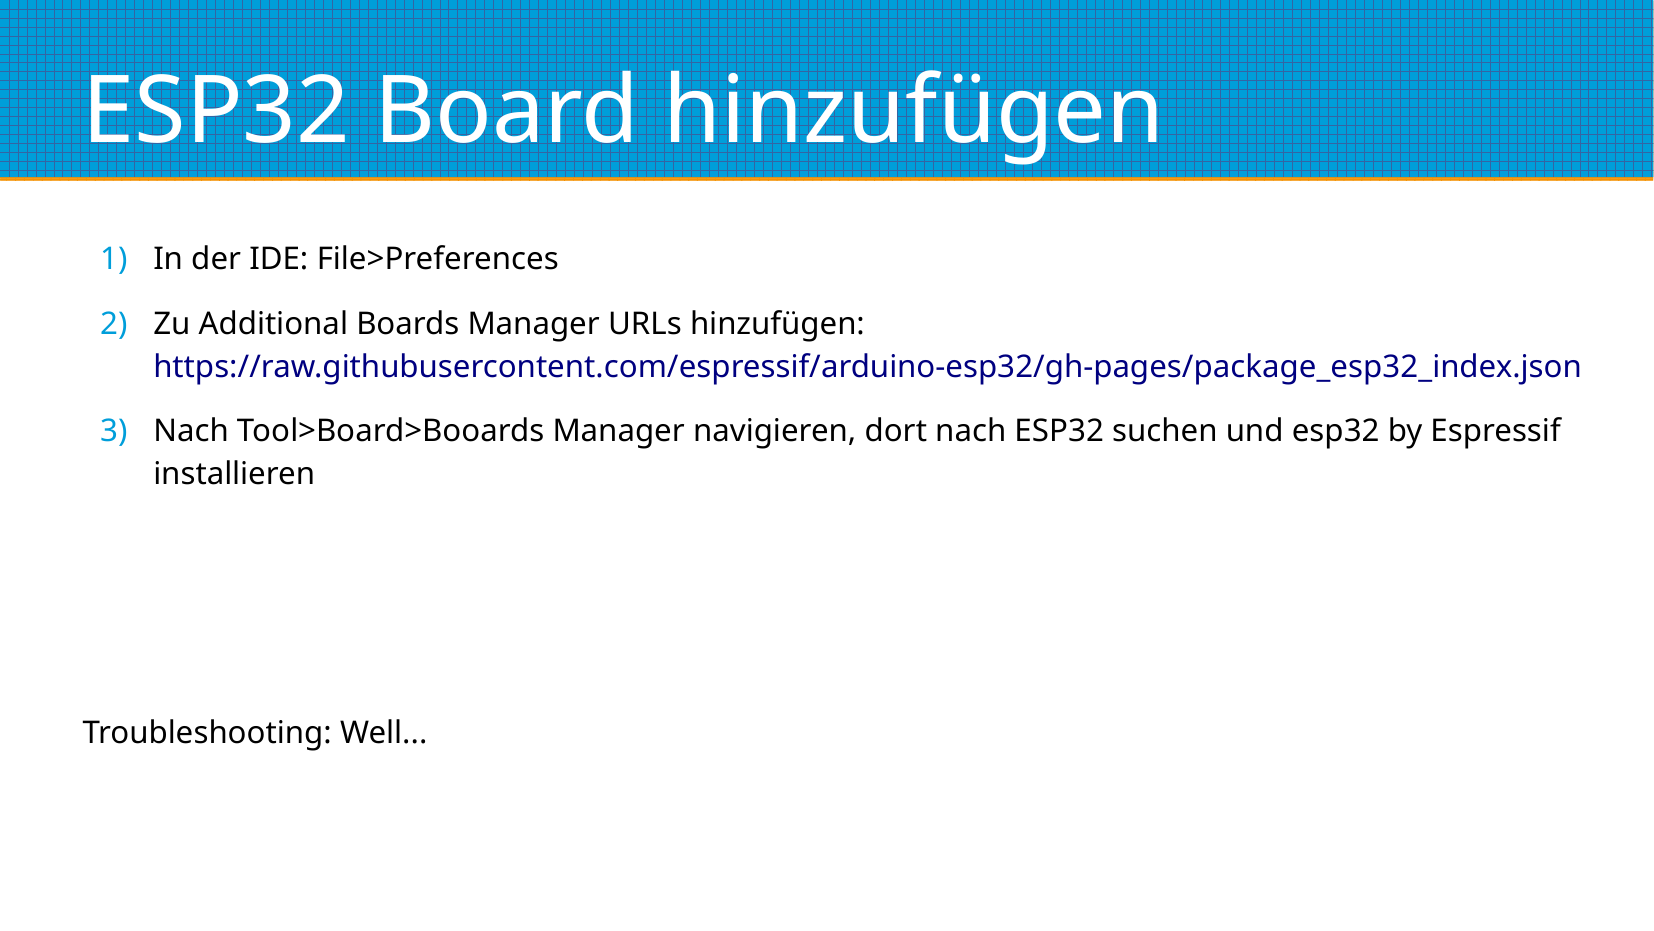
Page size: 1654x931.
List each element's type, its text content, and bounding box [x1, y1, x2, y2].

title ESP32 Board hinzufügen [82, 14, 1571, 171]
list In der IDE: File>Preferences Zu Additional Boards Manager URLs hinzufügen: https://raw.githubusercontent.com/espressif/arduino-esp32/gh-pages/package_esp32_index.json Nach Tool>Board>Booards Manager navigieren, dort nach ESP32 suchen und esp32 by Espressif installieren Troubleshooting: Well... [82, 236, 1595, 811]
